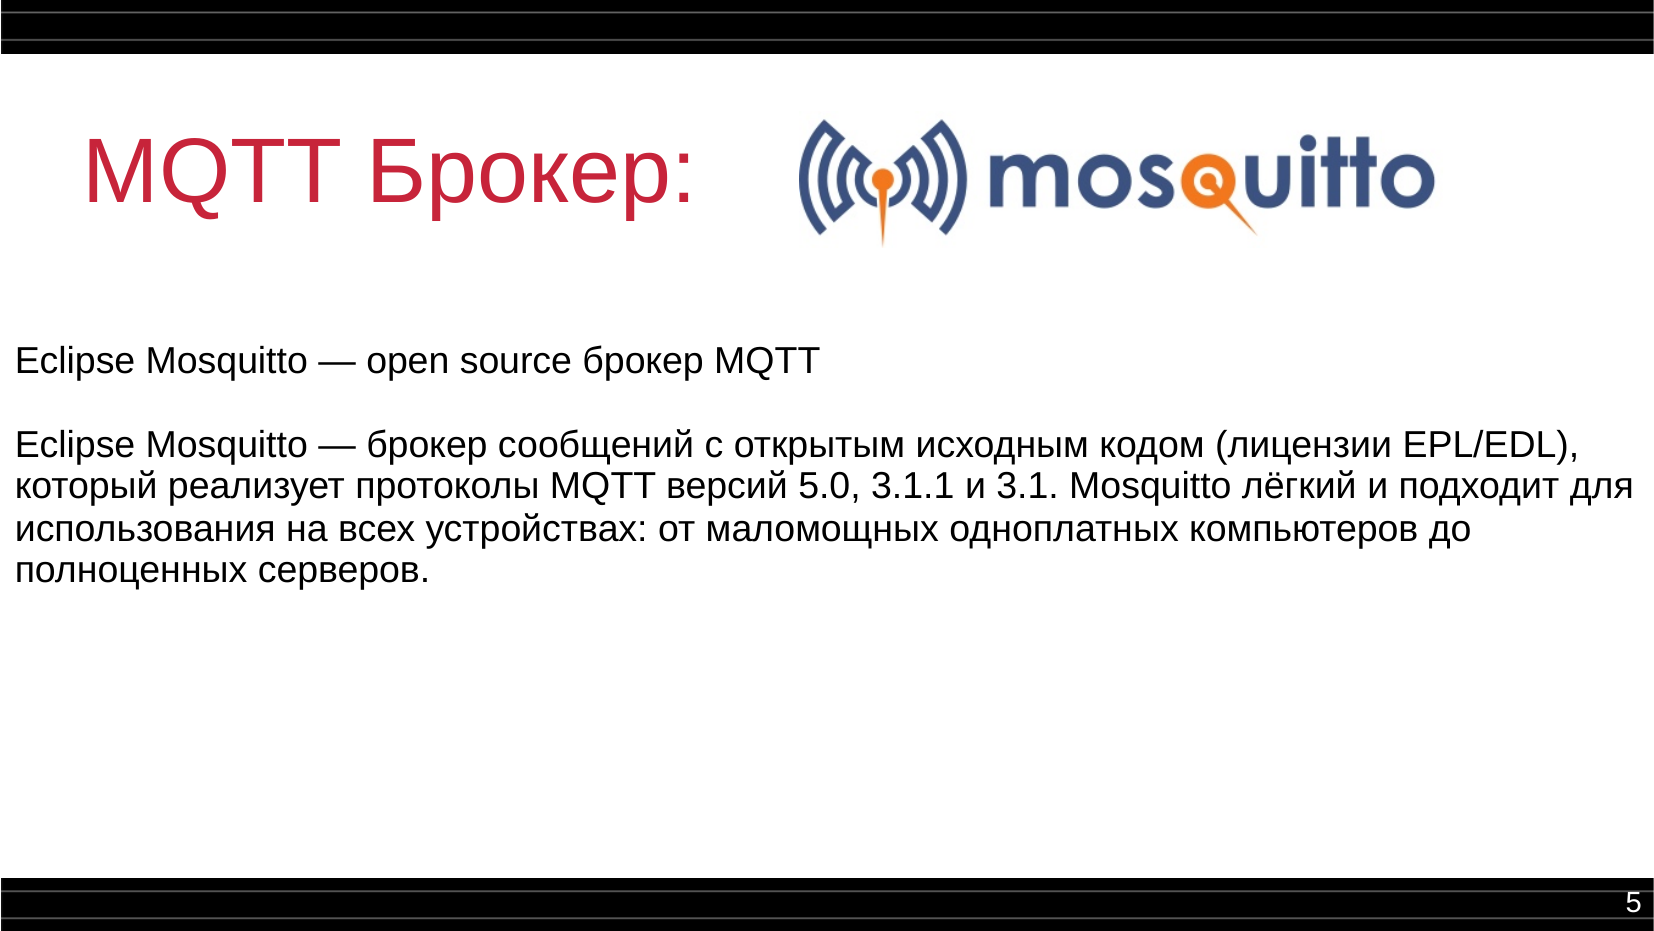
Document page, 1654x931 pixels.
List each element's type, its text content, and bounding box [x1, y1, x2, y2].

picture [1, 0, 1654, 54]
picture [1, 878, 1654, 931]
title MQTT Брокер: [82, 92, 1571, 249]
text_box Eclipse Mosquitto — open source брокер MQTT Eclipse Mosquitto — брокер сообщений с открытым исходным кодом (лицензии EPL/EDL), который реализует протоколы MQTT версий 5.0, 3.1.1 и 3.1. Mosquitto лёгкий и подходит для использования на всех устройствах: от маломощных одноплатных компьютеров до полноценных серверов. [0, 331, 1651, 599]
picture [799, 111, 1477, 249]
